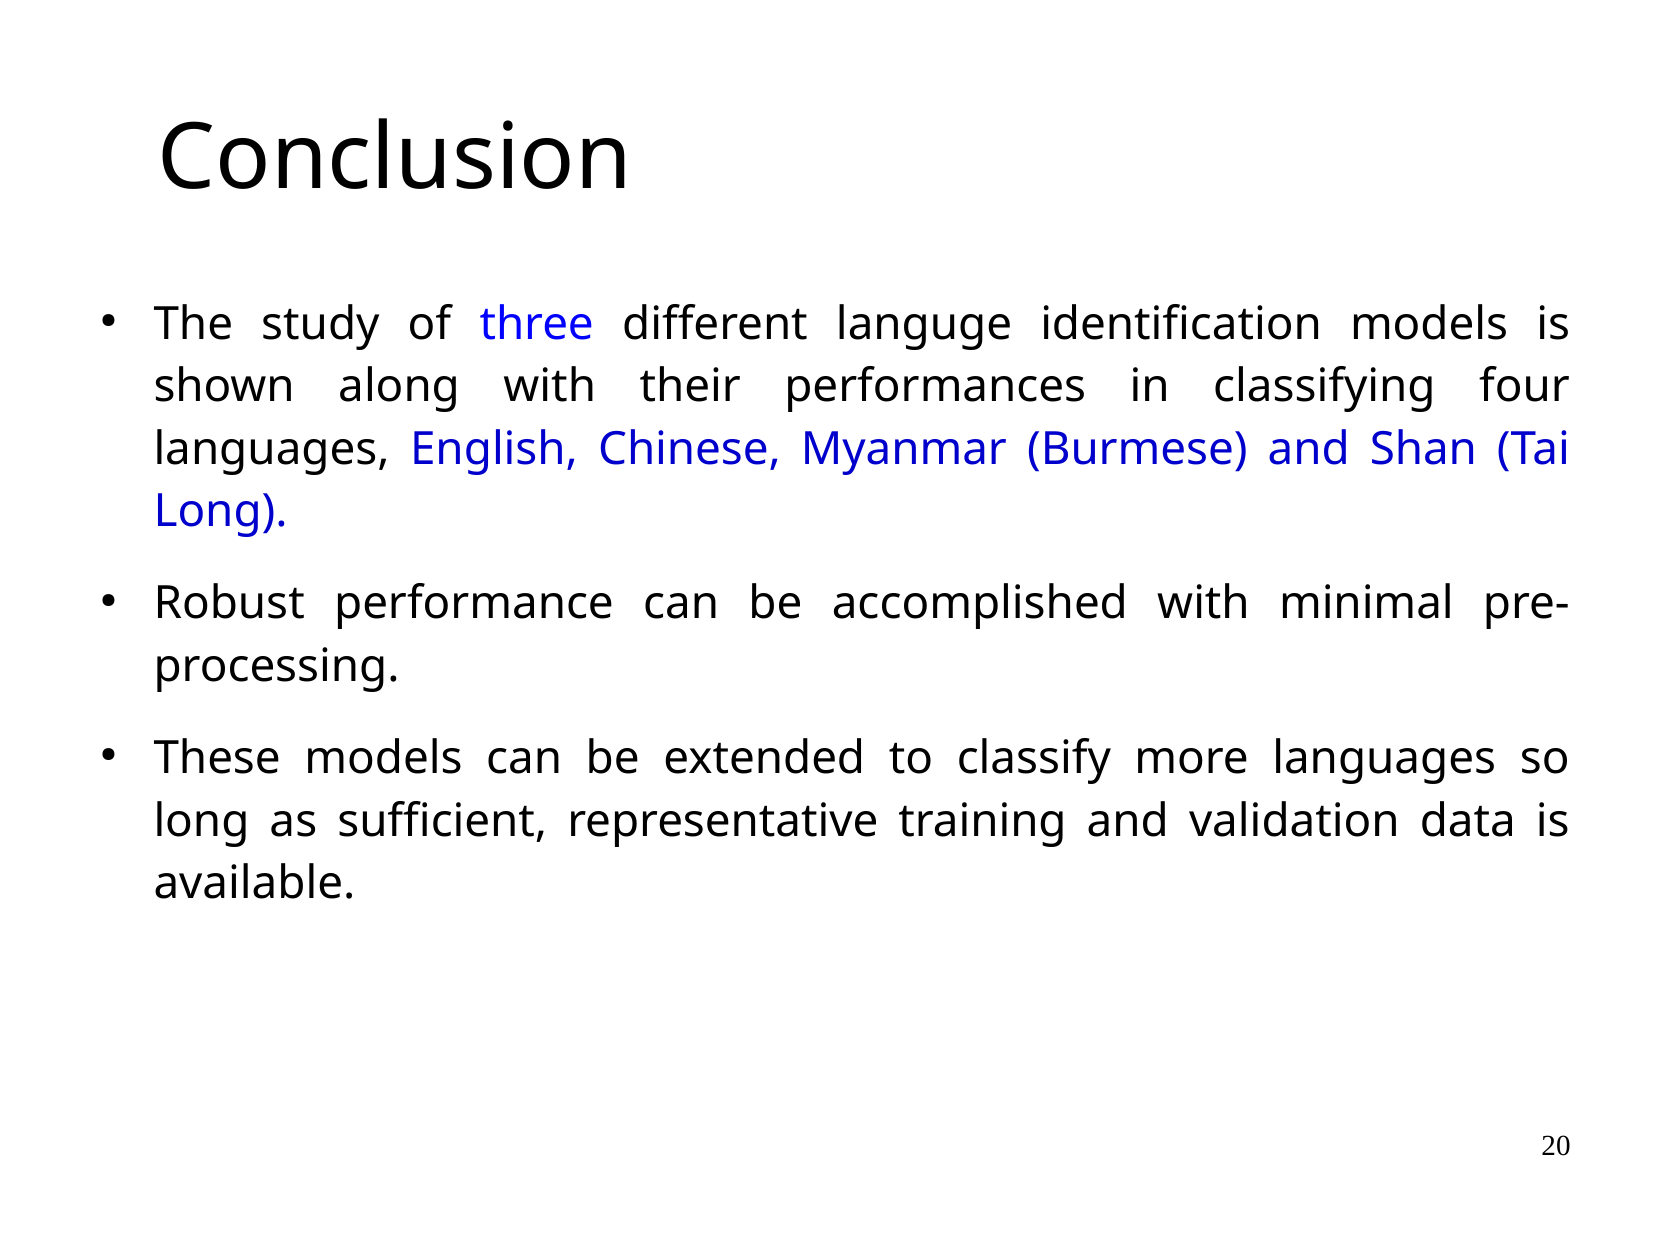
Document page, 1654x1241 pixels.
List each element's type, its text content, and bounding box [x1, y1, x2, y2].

title Conclusion [82, 49, 1571, 257]
list The study of three different languge identification models is shown along with their performances in classifying four languages, English, Chinese, Myanmar (Burmese) and Shan (Tai Long). Robust performance can be accomplished with minimal pre-processing. These models can be extended to classify more languages so long as sufficient, representative training and validation data is available. [82, 290, 1571, 1010]
